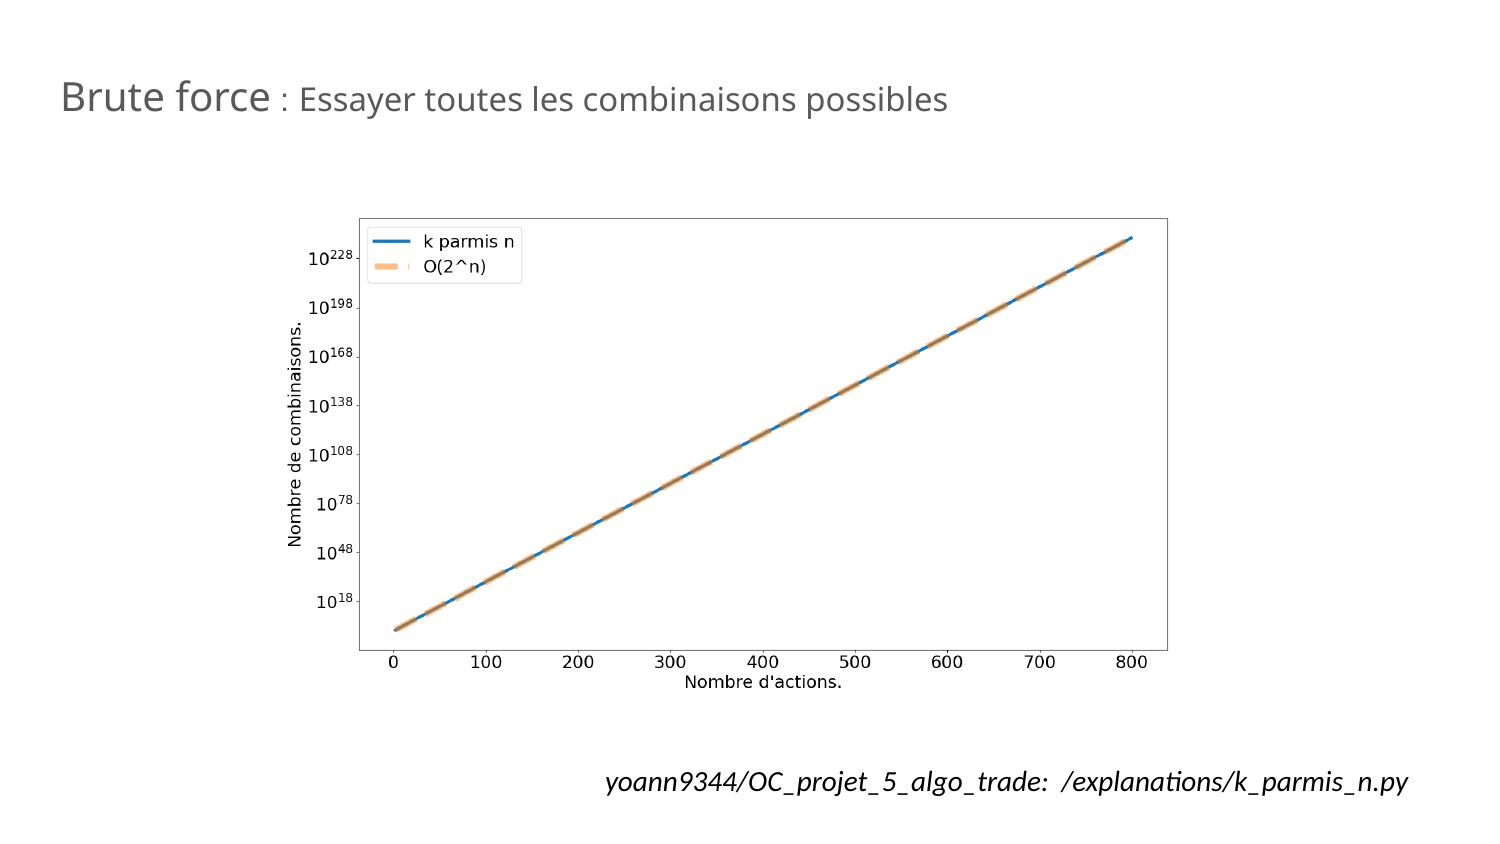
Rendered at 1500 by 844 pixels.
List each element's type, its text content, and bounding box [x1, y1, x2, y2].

list Brute force : Essayer toutes les combinaisons possibles [45, 44, 1443, 139]
picture [228, 151, 1272, 711]
text_box yoann9344/OC_projet_5_algo_trade: /explanations/k_parmis_n.py [590, 746, 1443, 812]
